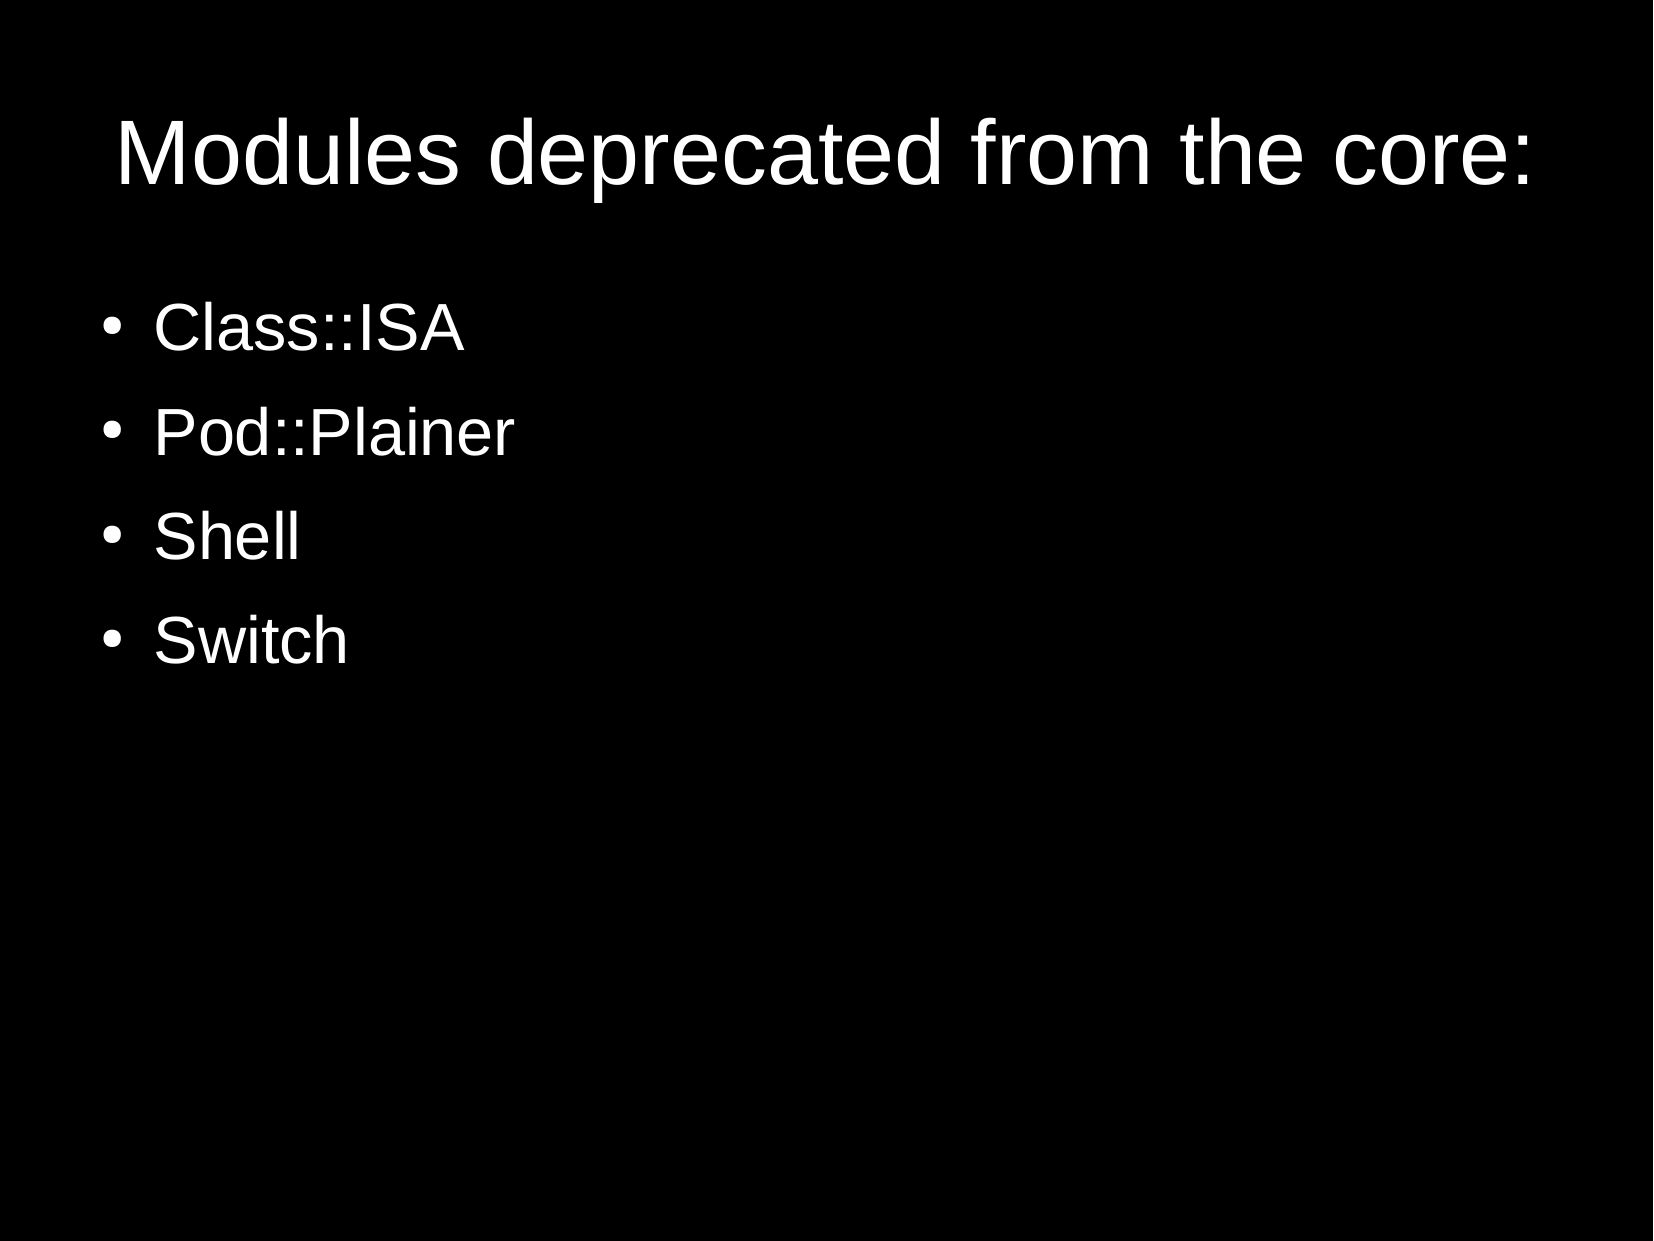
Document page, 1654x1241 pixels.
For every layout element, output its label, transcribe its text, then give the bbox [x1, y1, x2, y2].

title Modules deprecated from the core: [82, 49, 1571, 257]
list Class::ISA Pod::Plainer Shell Switch [82, 290, 1571, 1109]
